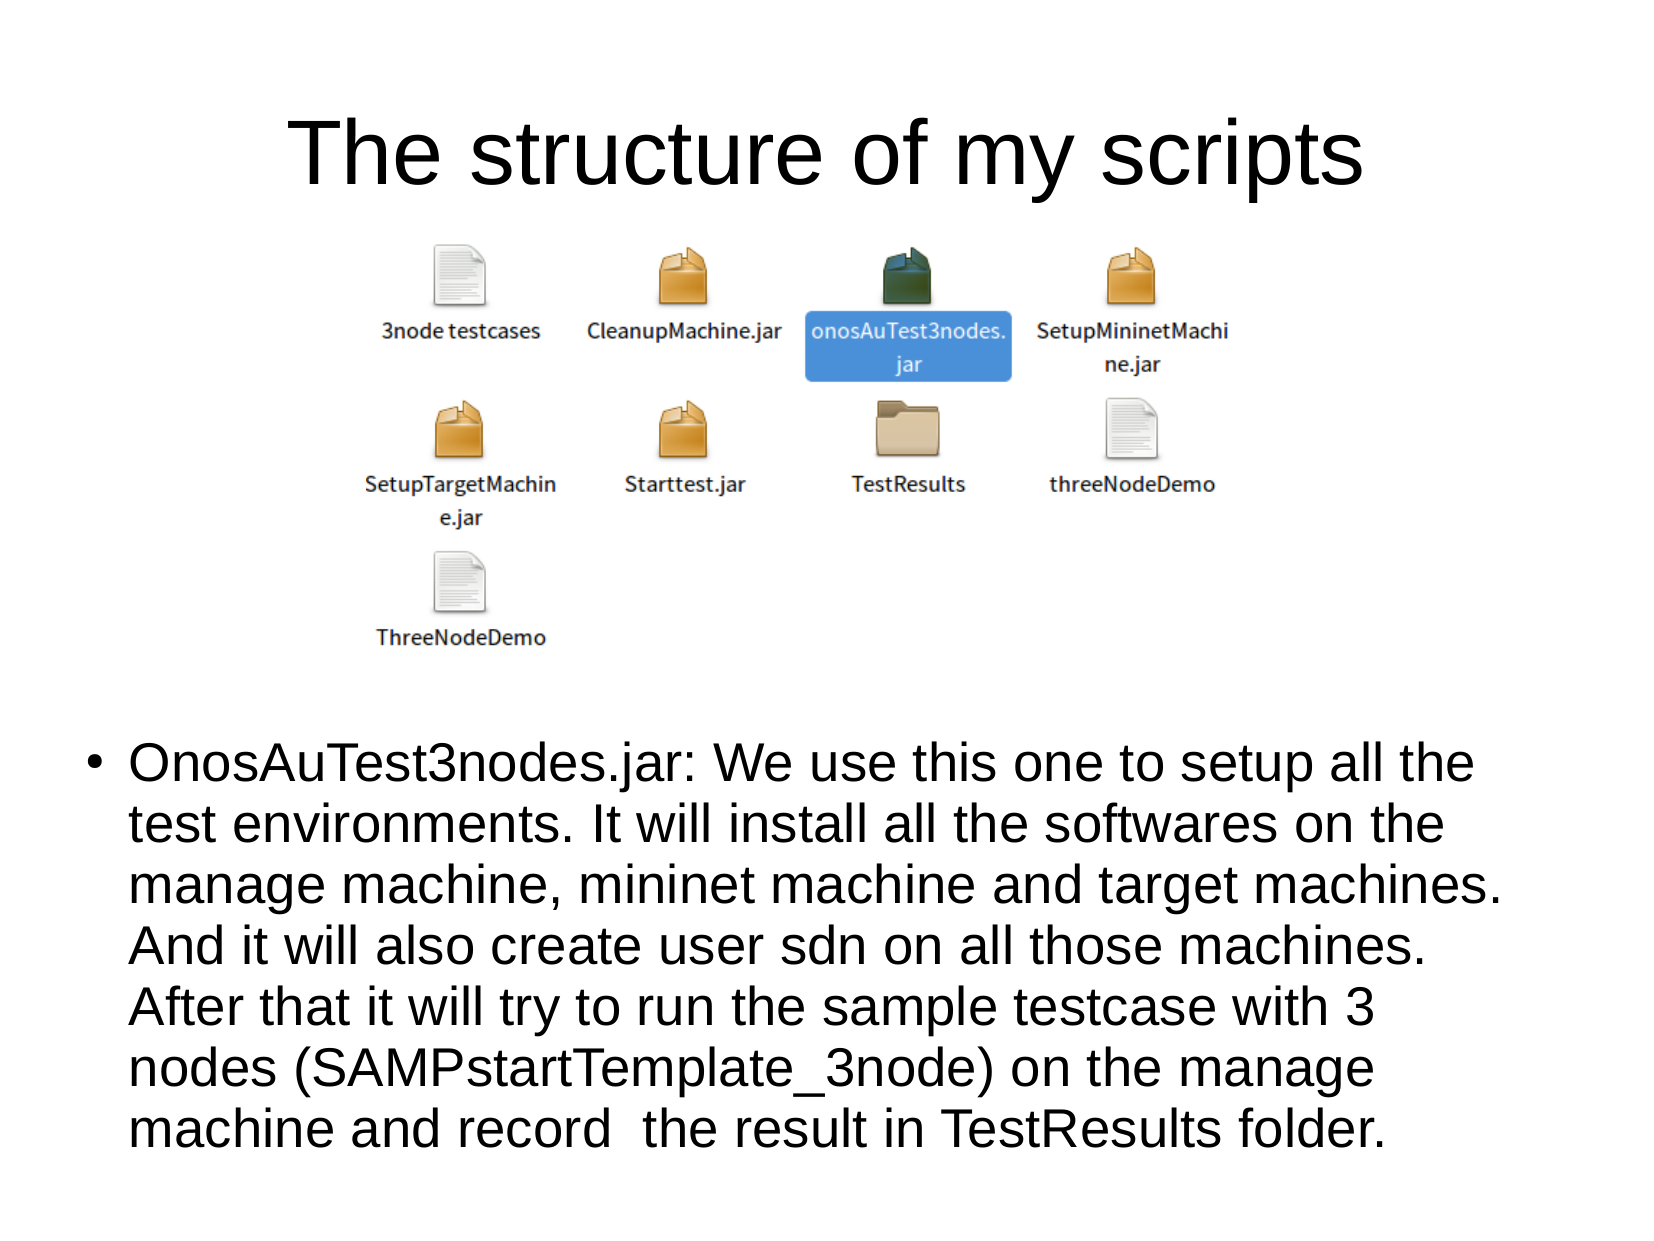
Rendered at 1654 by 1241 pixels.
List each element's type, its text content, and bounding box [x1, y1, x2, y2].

picture [366, 236, 1252, 667]
title The structure of my scripts [82, 49, 1571, 257]
list OnosAuTest3nodes.jar: We use this one to setup all the test environments. It will install all the softwares on the manage machine, mininet machine and target machines. And it will also create user sdn on all those machines. After that it will try to run the sample testcase with 3 nodes (SAMPstartTemplate_3node) on the manage machine and record the result in TestResults folder. [70, 732, 1524, 1170]
